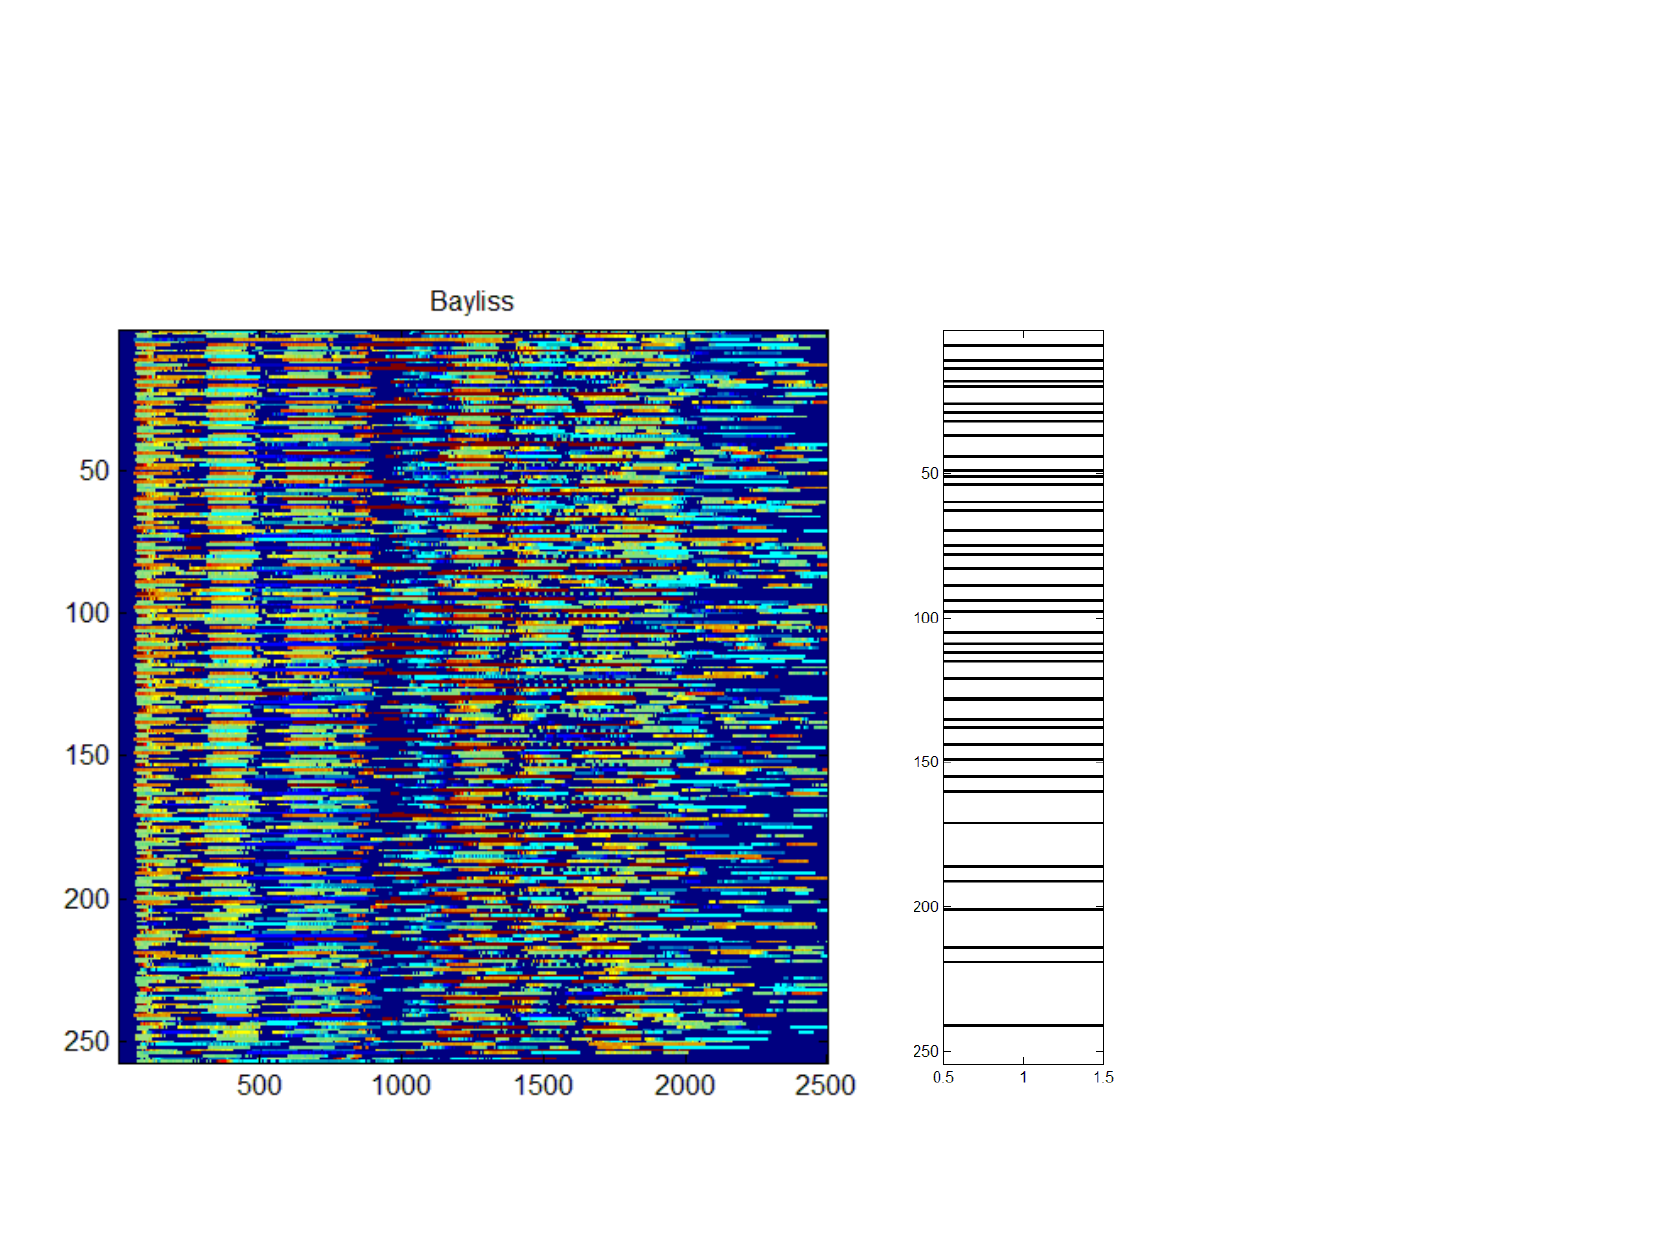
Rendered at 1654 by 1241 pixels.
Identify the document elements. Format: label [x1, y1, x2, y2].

picture [0, 262, 1276, 1163]
